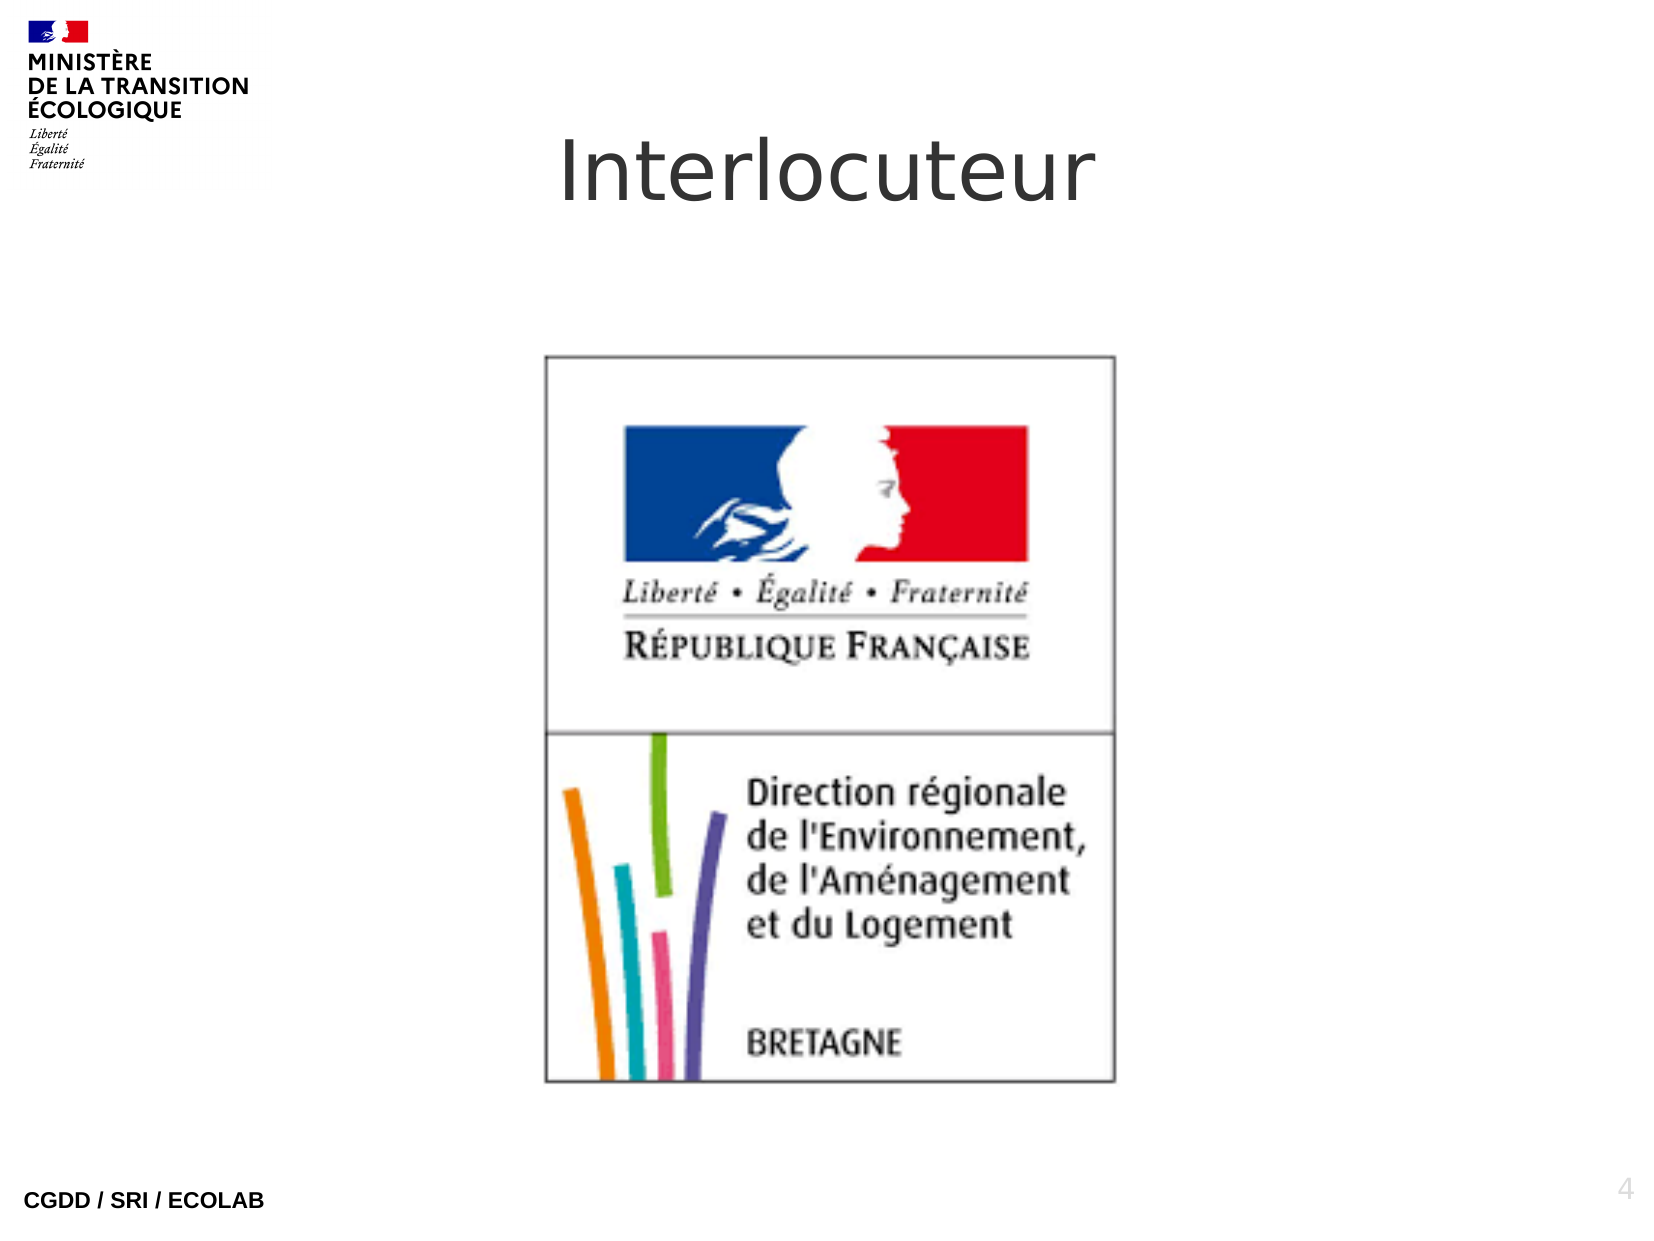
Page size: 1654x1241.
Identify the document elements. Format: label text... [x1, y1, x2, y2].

picture [543, 354, 1120, 1087]
title Interlocuteur [114, 73, 1539, 271]
picture [7, 0, 272, 190]
